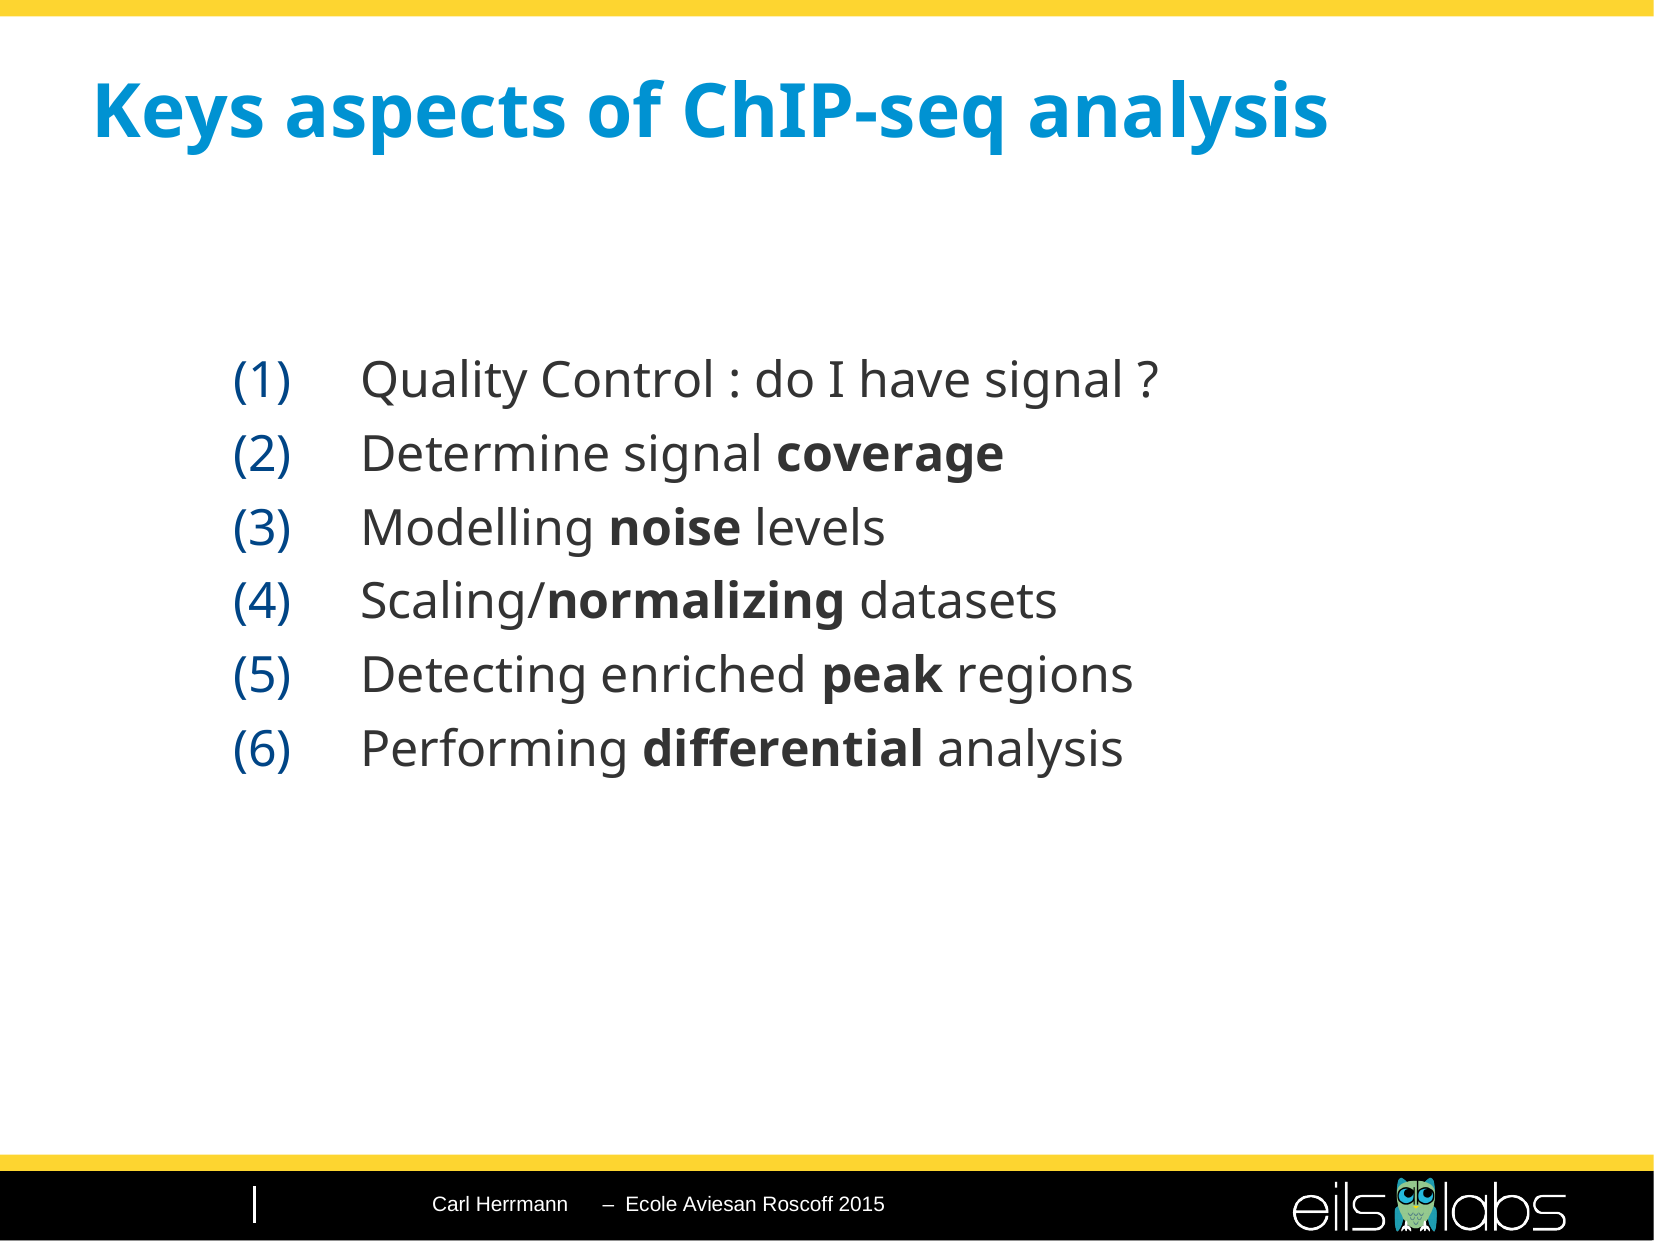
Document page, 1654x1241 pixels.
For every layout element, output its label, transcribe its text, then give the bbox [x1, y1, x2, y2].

title Keys aspects of ChIP-seq analysis [76, 55, 1565, 223]
picture [1292, 1177, 1566, 1232]
list Quality Control : do I have signal ? Determine signal coverage Modelling noise levels Scaling/normalizing datasets Detecting enriched peak regions Performing differential analysis [200, 340, 1538, 942]
